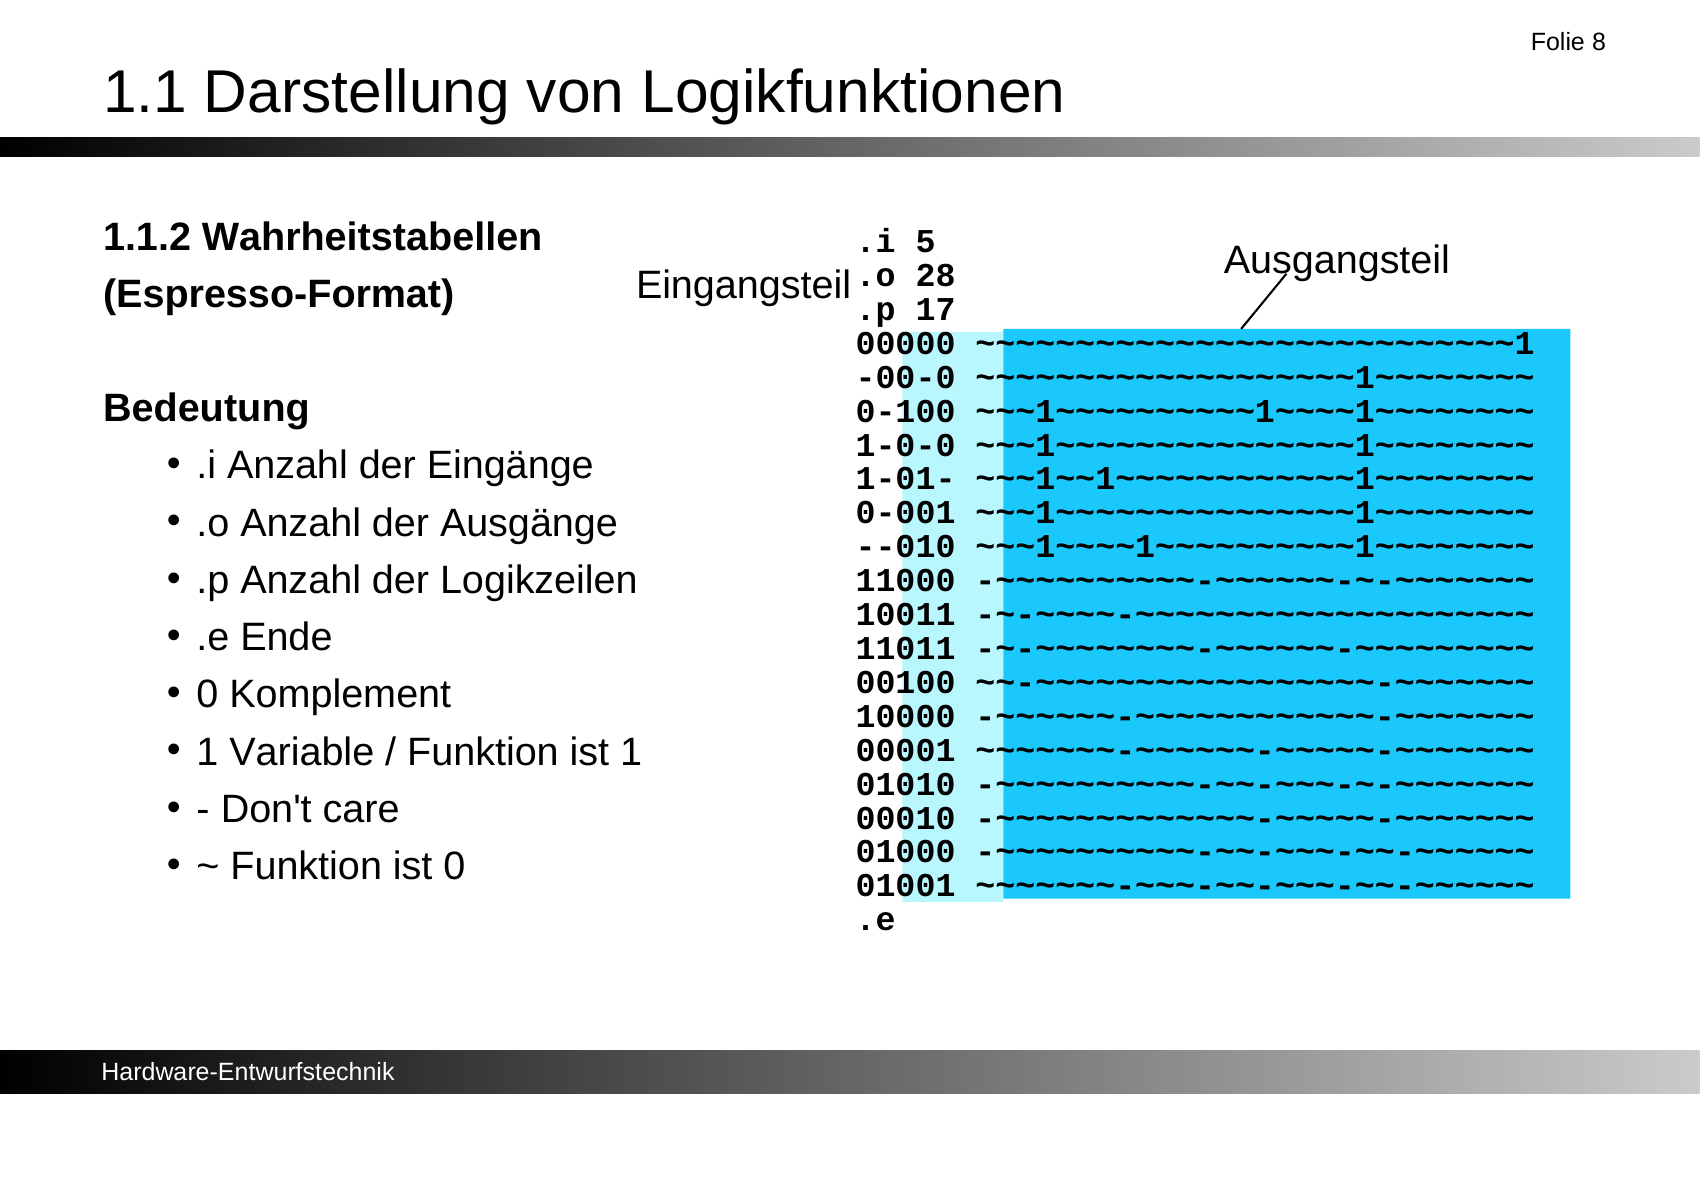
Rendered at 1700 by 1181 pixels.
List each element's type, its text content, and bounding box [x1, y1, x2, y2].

text_box [1551, 328, 1571, 899]
text_box Eingangsteil [621, 252, 867, 315]
title 1.1 Darstellung von Logikfunktionen [87, 36, 1421, 142]
text_box Ausgangsteil [1209, 227, 1466, 290]
text_box .i 5 .o 28 .p 17 00000 ~~~~~~~~~~~~~~~~~~~~~~~~~~~1 -00-0 ~~~~~~~~~~~~~~~~~~~1~~~~~~~~ 0-100 ~~~1~~~~~~~~~~1~~~~1~~~~~~~~ 1-0-0 ~~~1~~~~~~~~~~~~~~~1~~~~~~~~ 1-01- ~~~1~~1~~~~~~~~~~~~1~~~~~~~~ 0-001 ~~~1~~~~~~~~~~~~~~~1~~~~~~~~ --010 ~~~1~~~~1~~~~~~~~~~1~~~~~~~~ 11000 -~~~~~~~~~~-~~~~~~-~-~~~~~~~ 10011 -~-~~~~-~~~~~~~~~~~~~~~~~~~~ 11011 -~-~~~~~~~~-~~~~~~-~~~~~~~~~ 00100 ~~-~~~~~~~~~~~~~~~~~-~~~~~~~ 10000 -~~~~~~-~~~~~~~~~~~~-~~~~~~~ 00001 ~~~~~~~-~~~~~~-~~~~~-~~~~~~~ 01010 -~~~~~~~~~~-~~-~~~-~-~~~~~~~ 00010 -~~~~~~~~~~~~~-~~~~~-~~~~~~~ 01000 -~~~~~~~~~~-~~-~~~-~~-~~~~~~ 01001 ~~~~~~~-~~~-~~-~~~-~~-~~~~~~ .e [840, 218, 1551, 945]
list 1.1.2 Wahrheitstabellen (Espresso-Format) Bedeutung .i Anzahl der Eingänge .o Anzahl der Ausgänge .p Anzahl der Logikzeilen .e Ende 0 Komplement 1 Variable / Funktion ist 1 - Don't care ~ Funktion ist 0 [87, 202, 861, 1022]
